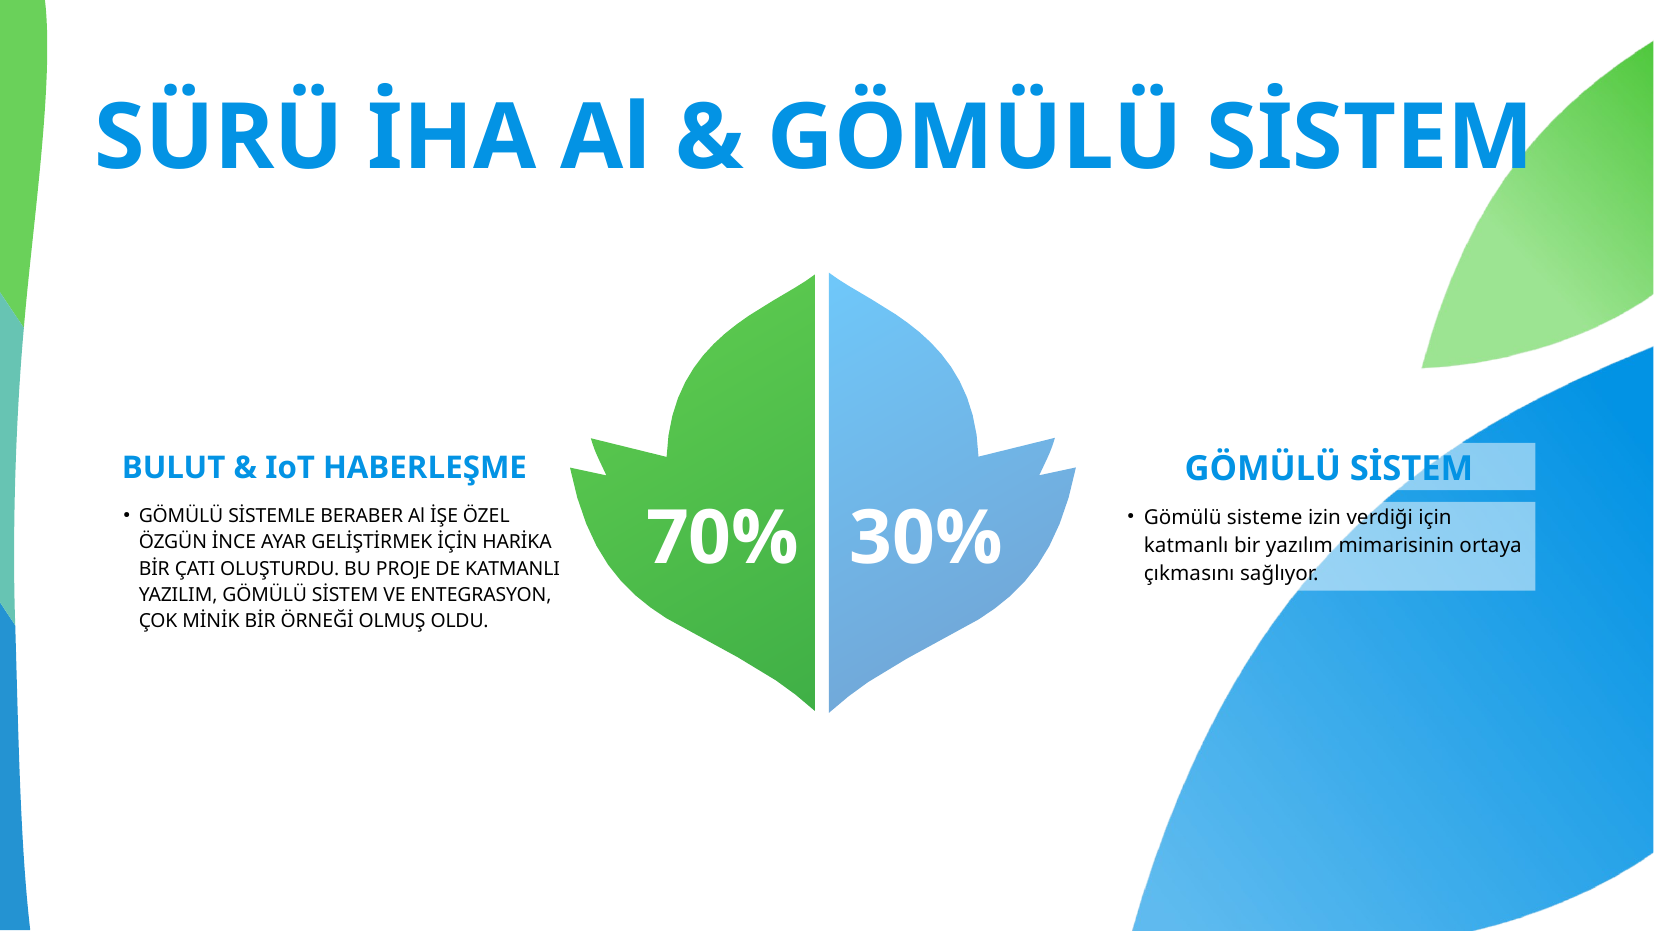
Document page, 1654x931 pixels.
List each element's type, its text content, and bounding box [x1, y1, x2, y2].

picture [1133, 41, 1654, 930]
text_box [828, 272, 1076, 713]
subtitle GÖMÜLÜ SİSTEM [1122, 442, 1536, 491]
list GÖMÜLÜ SİSTEMLE BERABER Al İŞE ÖZEL ÖZGÜN İNCE AYAR GELİŞTİRMEK İÇİN HARİKA BİR ÇATI OLUŞTURDU. BU PROJE DE KATMANLI YAZILIM, GÖMÜLÜ SİSTEM VE ENTEGRASYON, ÇOK MİNİK BİR ÖRNEĞİ OLMUŞ OLDU. [118, 501, 571, 650]
subtitle BULUT & IoT HABERLEŞME [118, 442, 532, 491]
list Gömülü sisteme izin verdiği için katmanlı bir yazılım mimarisinin ortaya çıkmasını sağlıyor. [1122, 501, 1536, 591]
title SÜRÜ İHA Al & GÖMÜLÜ SİSTEM [88, 59, 1565, 207]
text_box 30% [844, 477, 1053, 592]
text_box 70% [615, 477, 806, 592]
text_box [570, 274, 815, 711]
